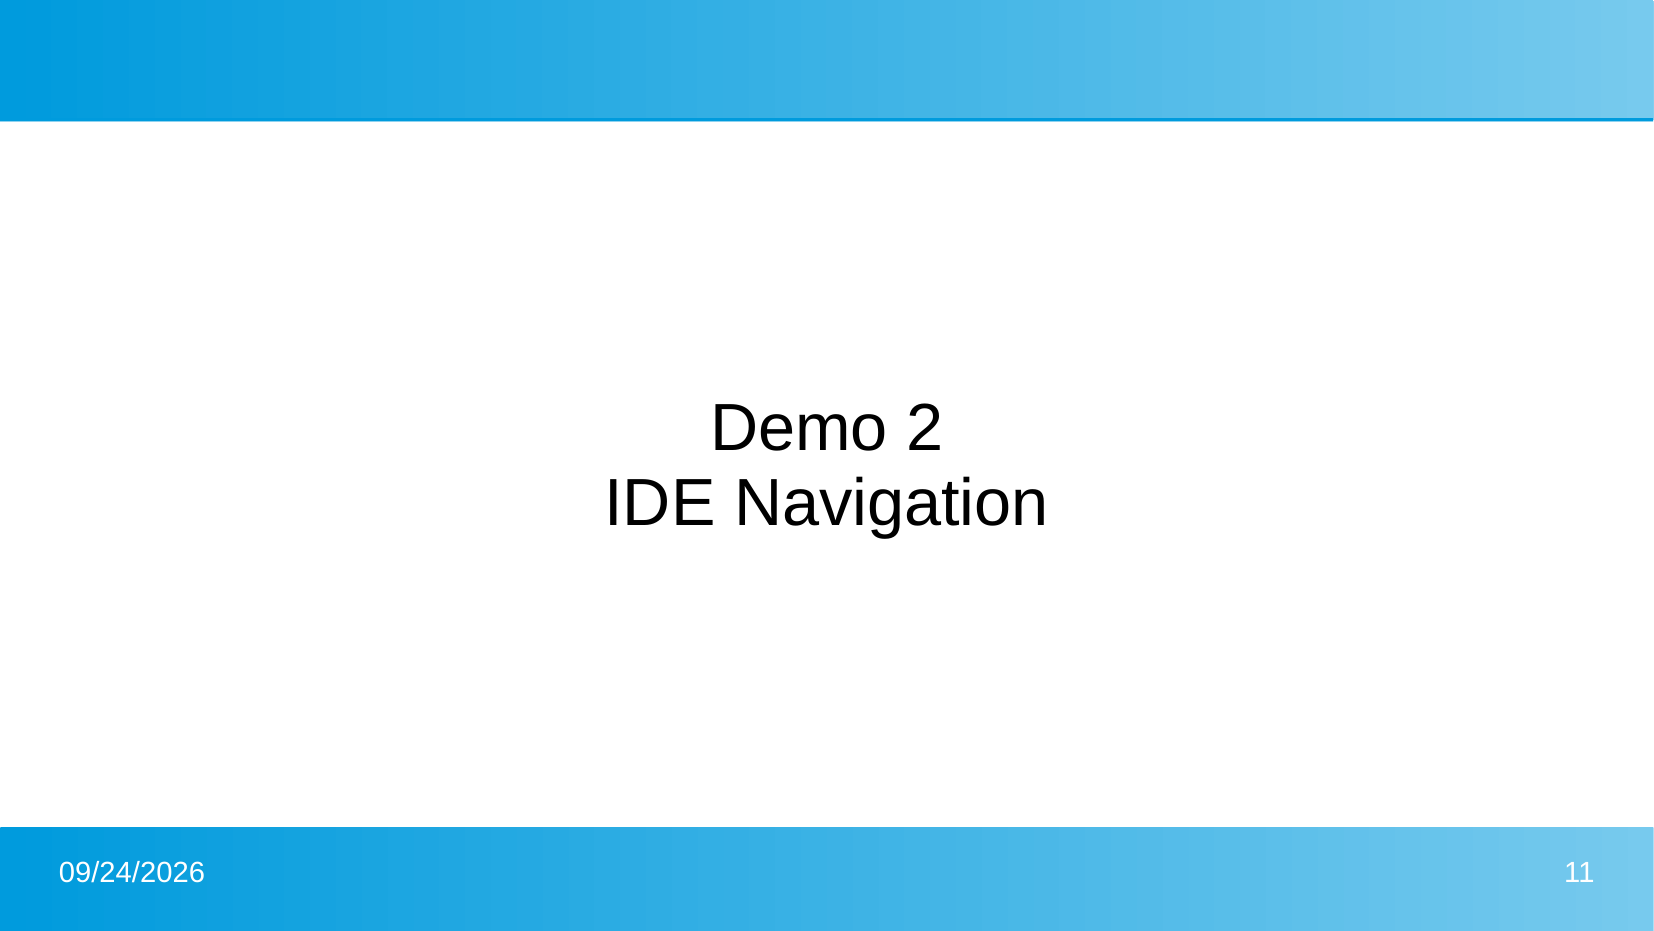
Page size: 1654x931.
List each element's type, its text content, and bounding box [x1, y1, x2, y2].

subtitle Demo 2 IDE Navigation [59, 283, 1595, 647]
